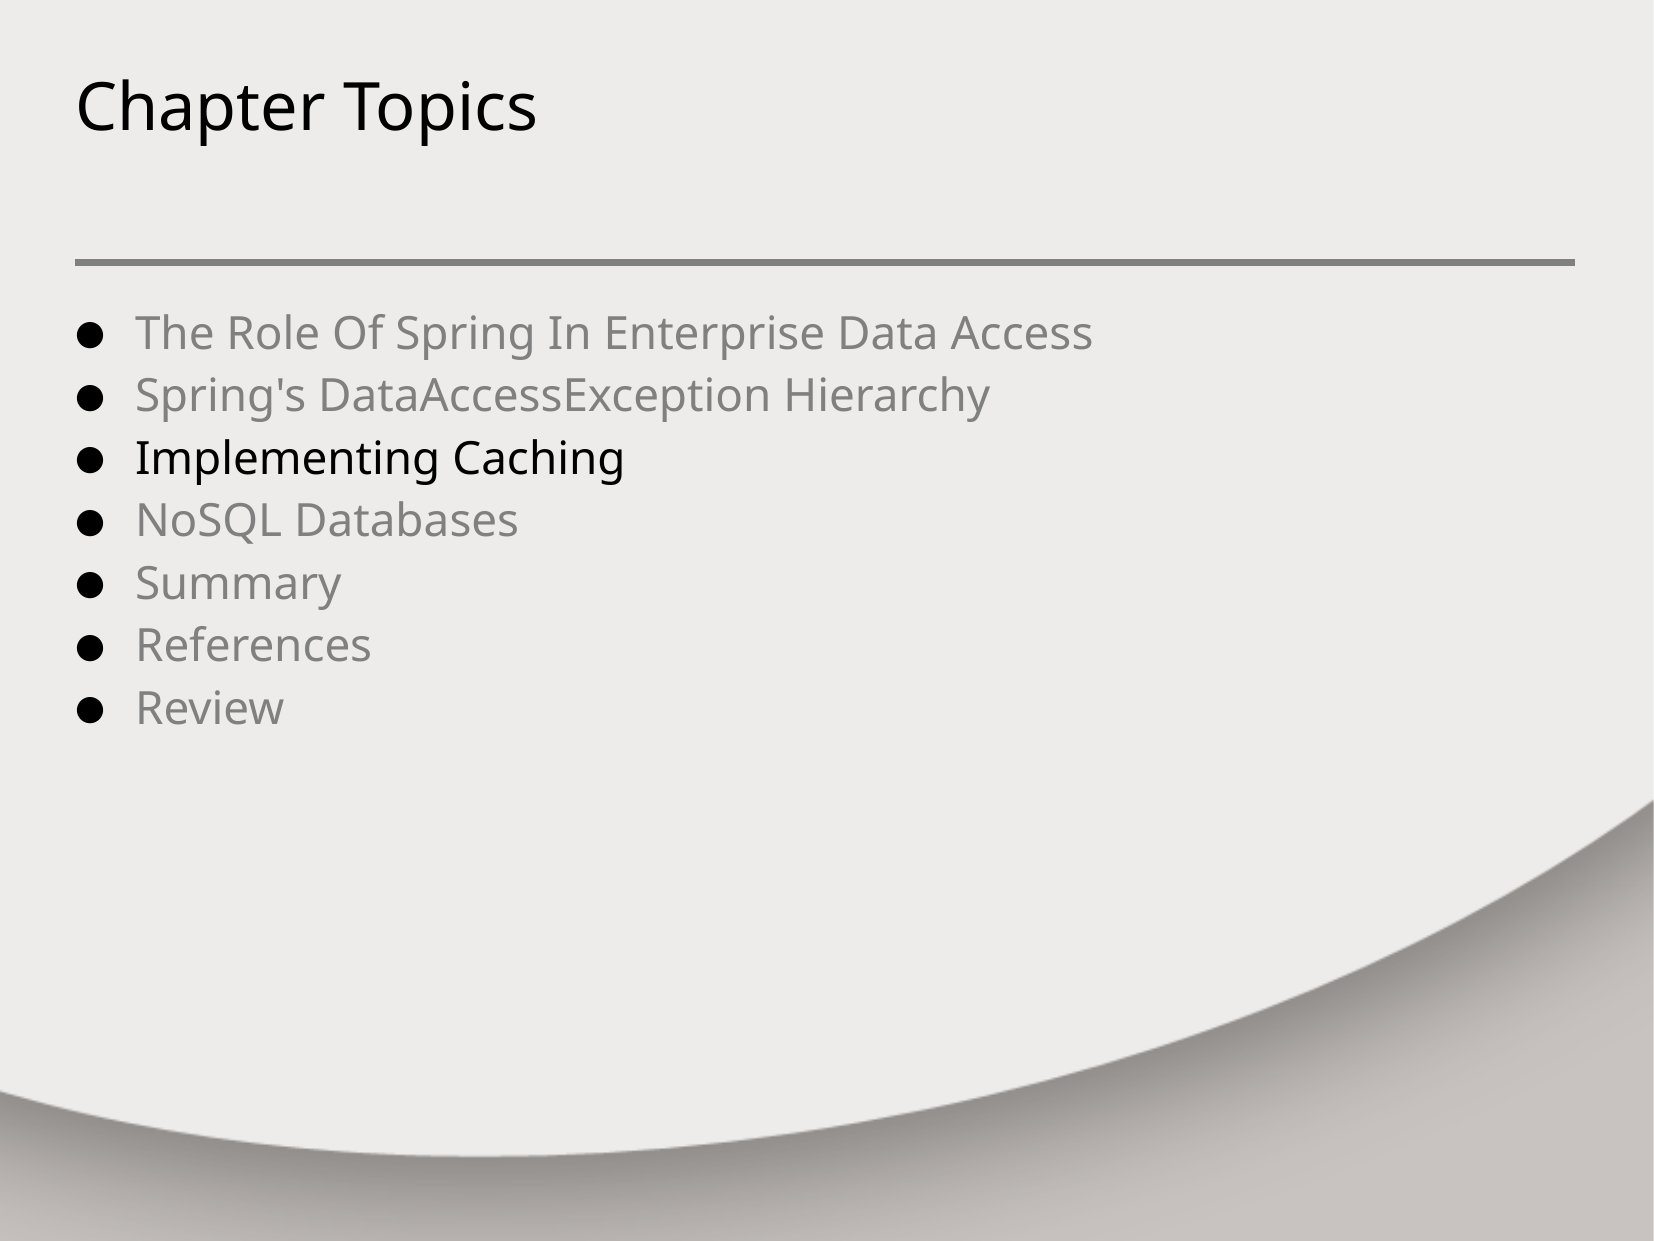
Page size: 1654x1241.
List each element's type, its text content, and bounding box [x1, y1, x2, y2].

title Chapter Topics [75, 75, 1576, 226]
picture [0, 0, 1654, 1241]
list The Role Of Spring In Enterprise Data Access Spring's DataAccessException Hierarchy Implementing Caching NoSQL Databases Summary References Review [75, 300, 1576, 1163]
